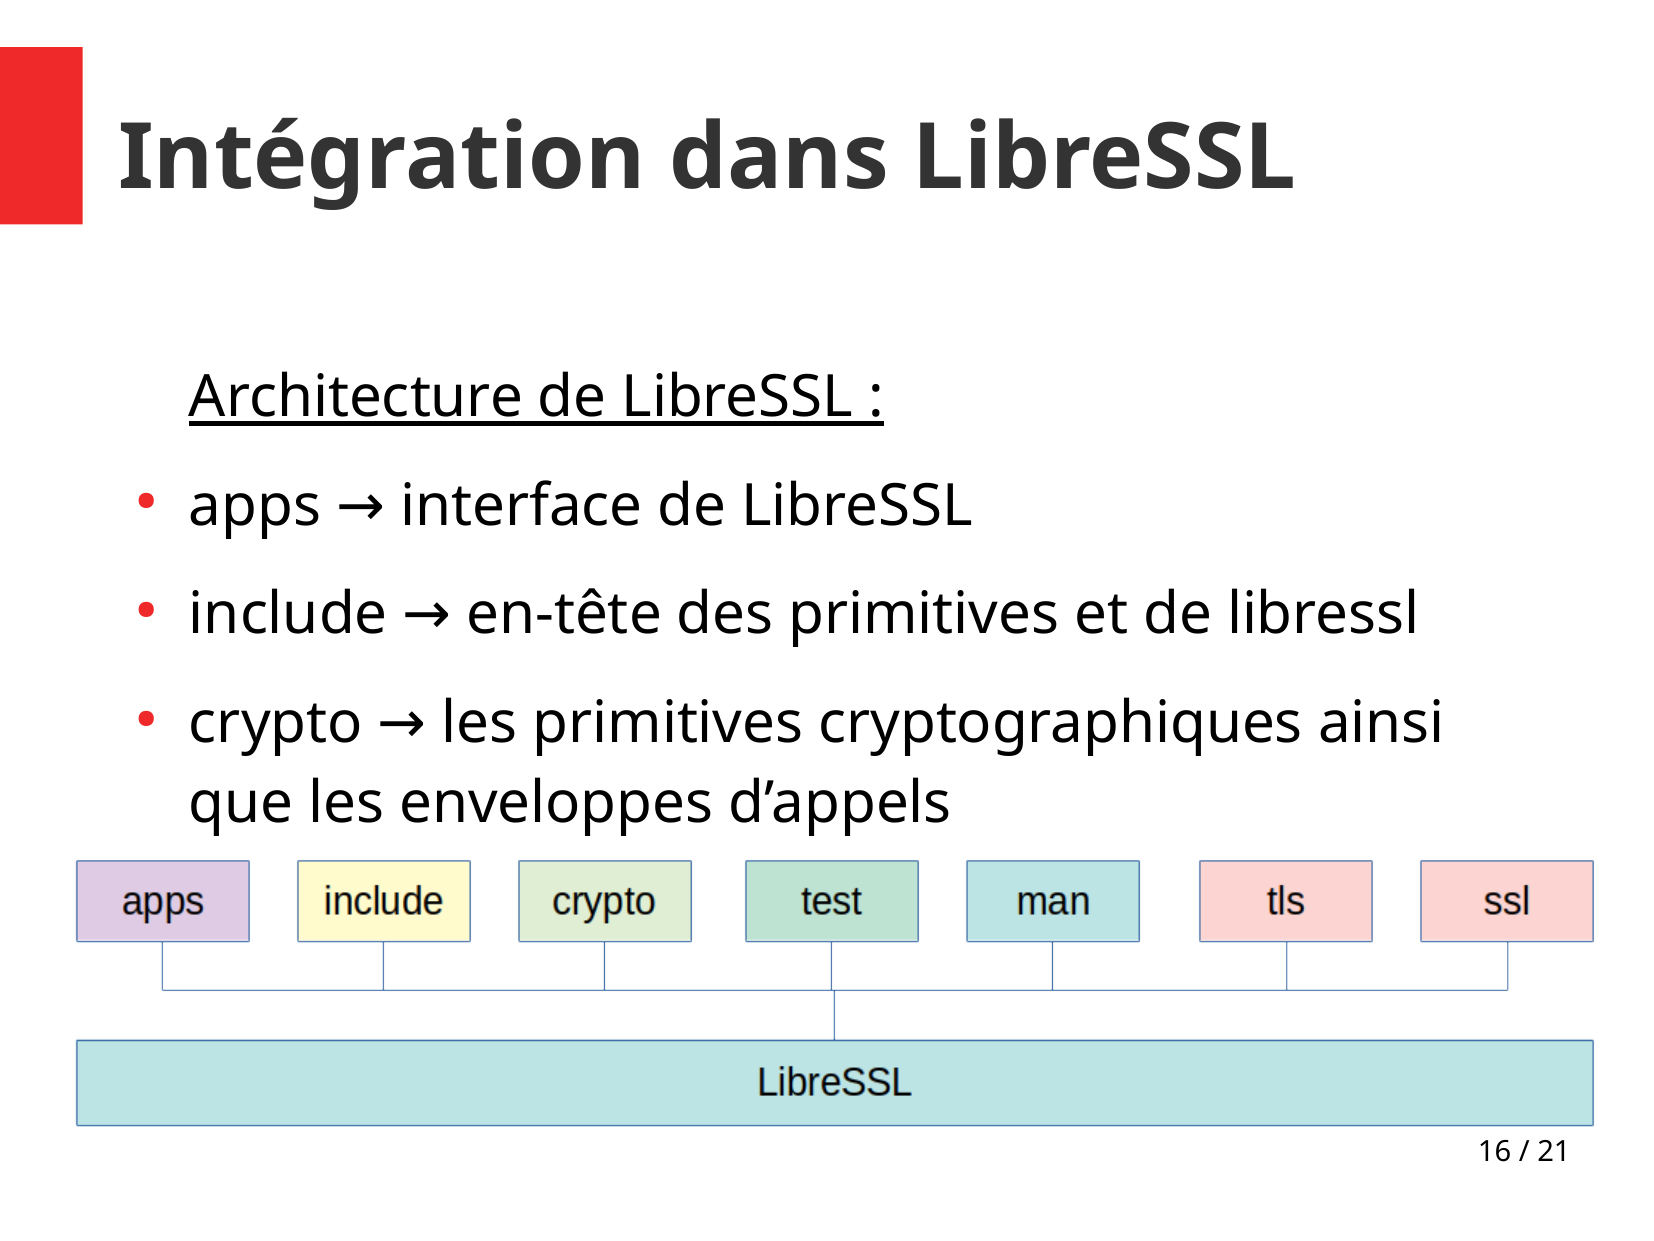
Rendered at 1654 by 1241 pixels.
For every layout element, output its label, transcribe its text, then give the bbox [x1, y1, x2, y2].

picture [10, 803, 1654, 1193]
list Architecture de LibreSSL : apps → interface de LibreSSL include → en-tête des primitives et de libressl crypto → les primitives cryptographiques ainsi que les enveloppes d’appels [118, 354, 1536, 803]
title Intégration dans LibreSSL [118, 49, 1571, 257]
